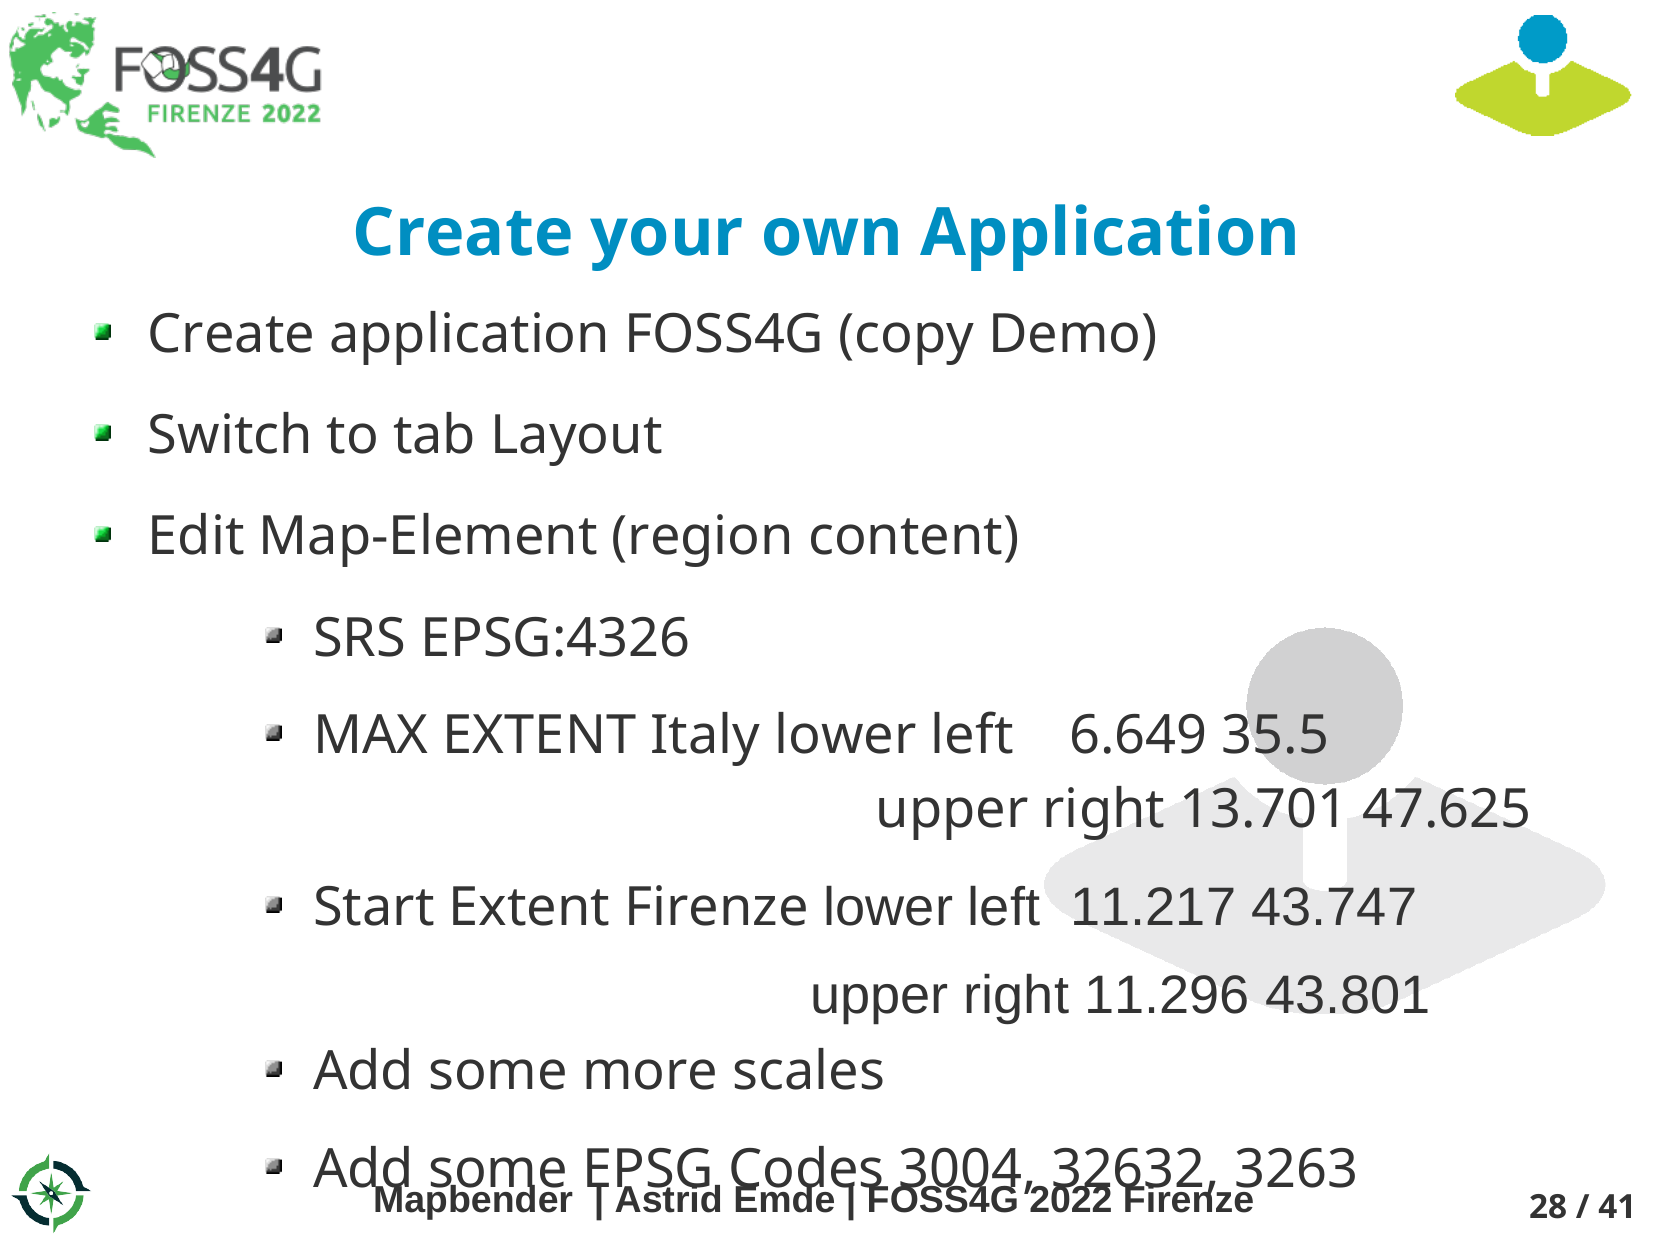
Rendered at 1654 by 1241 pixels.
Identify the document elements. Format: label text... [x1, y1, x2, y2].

title Create your own Application [82, 188, 1571, 361]
picture [1455, 15, 1633, 136]
picture [0, 12, 376, 158]
list Create application FOSS4G (copy Demo) Switch to tab Layout Edit Map-Element (region content) SRS EPSG:4326 MAX EXTENT Italy lower left 6.649 35.5 upper right 13.701 47.625 Start Extent Firenze lower left 11.217 43.747 upper right 11.296 43.801 Add some more scales Add some EPSG Codes 3004, 32632, 3263 https://epsg.io [76, 294, 1565, 1241]
picture [10, 1152, 76, 1234]
